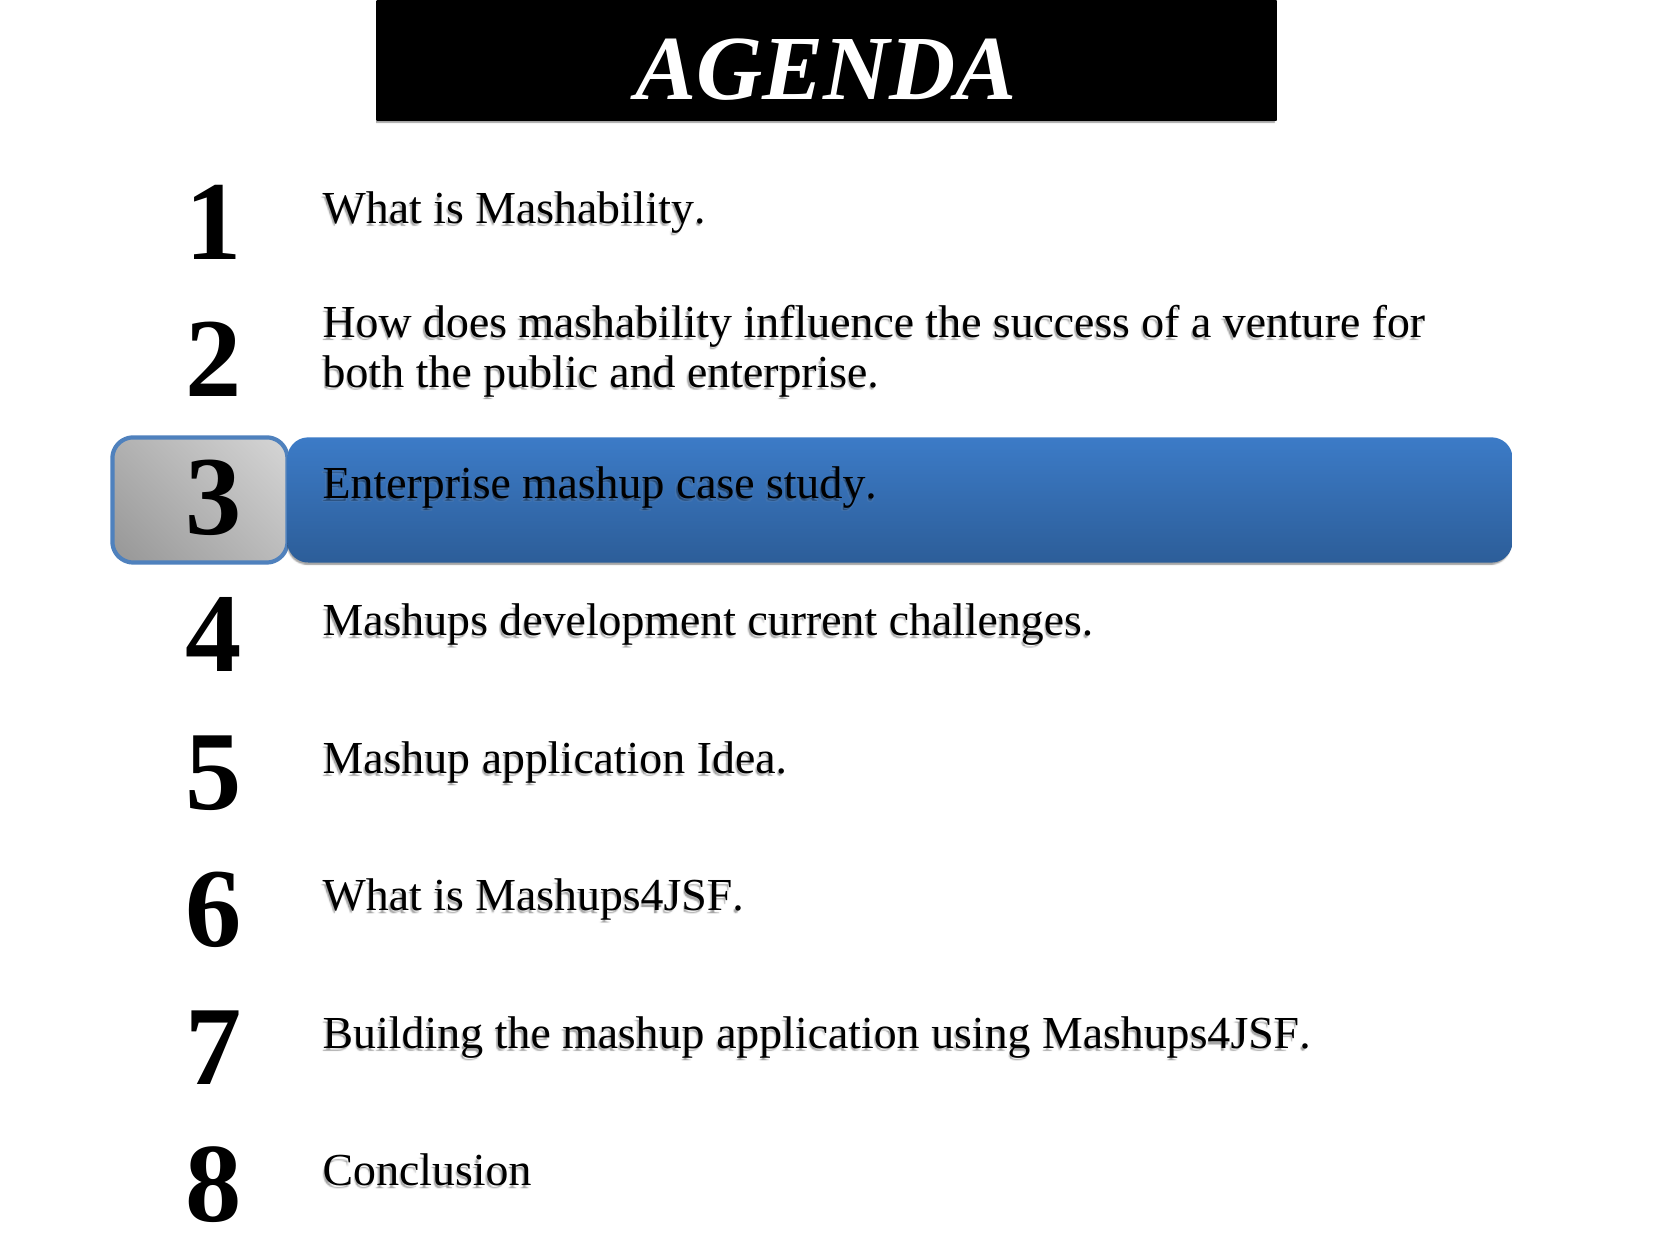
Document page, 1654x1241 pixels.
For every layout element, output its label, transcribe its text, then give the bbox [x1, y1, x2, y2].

text_box 1 [126, 145, 302, 271]
text_box Mashup application Idea. [302, 695, 1527, 821]
text_box What is Mashups4JSF. [302, 832, 1527, 958]
text_box Conclusion [302, 1107, 1527, 1233]
text_box What is Mashability. [302, 145, 1527, 271]
text_box 8 [126, 1107, 302, 1233]
text_box 4 [126, 557, 302, 683]
text_box 6 [126, 832, 302, 958]
text_box How does mashability influence the success of a venture for both the public and enterprise. [302, 282, 1527, 408]
text_box 5 [126, 695, 302, 821]
text_box 7 [126, 970, 302, 1096]
text_box 3 [126, 420, 302, 546]
text_box [112, 438, 1513, 563]
text_box AGENDA [377, 0, 1277, 120]
text_box Building the mashup application using Mashups4JSF. [302, 970, 1527, 1096]
text_box 2 [126, 282, 302, 408]
text_box Mashups development current challenges. [302, 557, 1527, 683]
text_box Enterprise mashup case study. [302, 420, 1527, 546]
